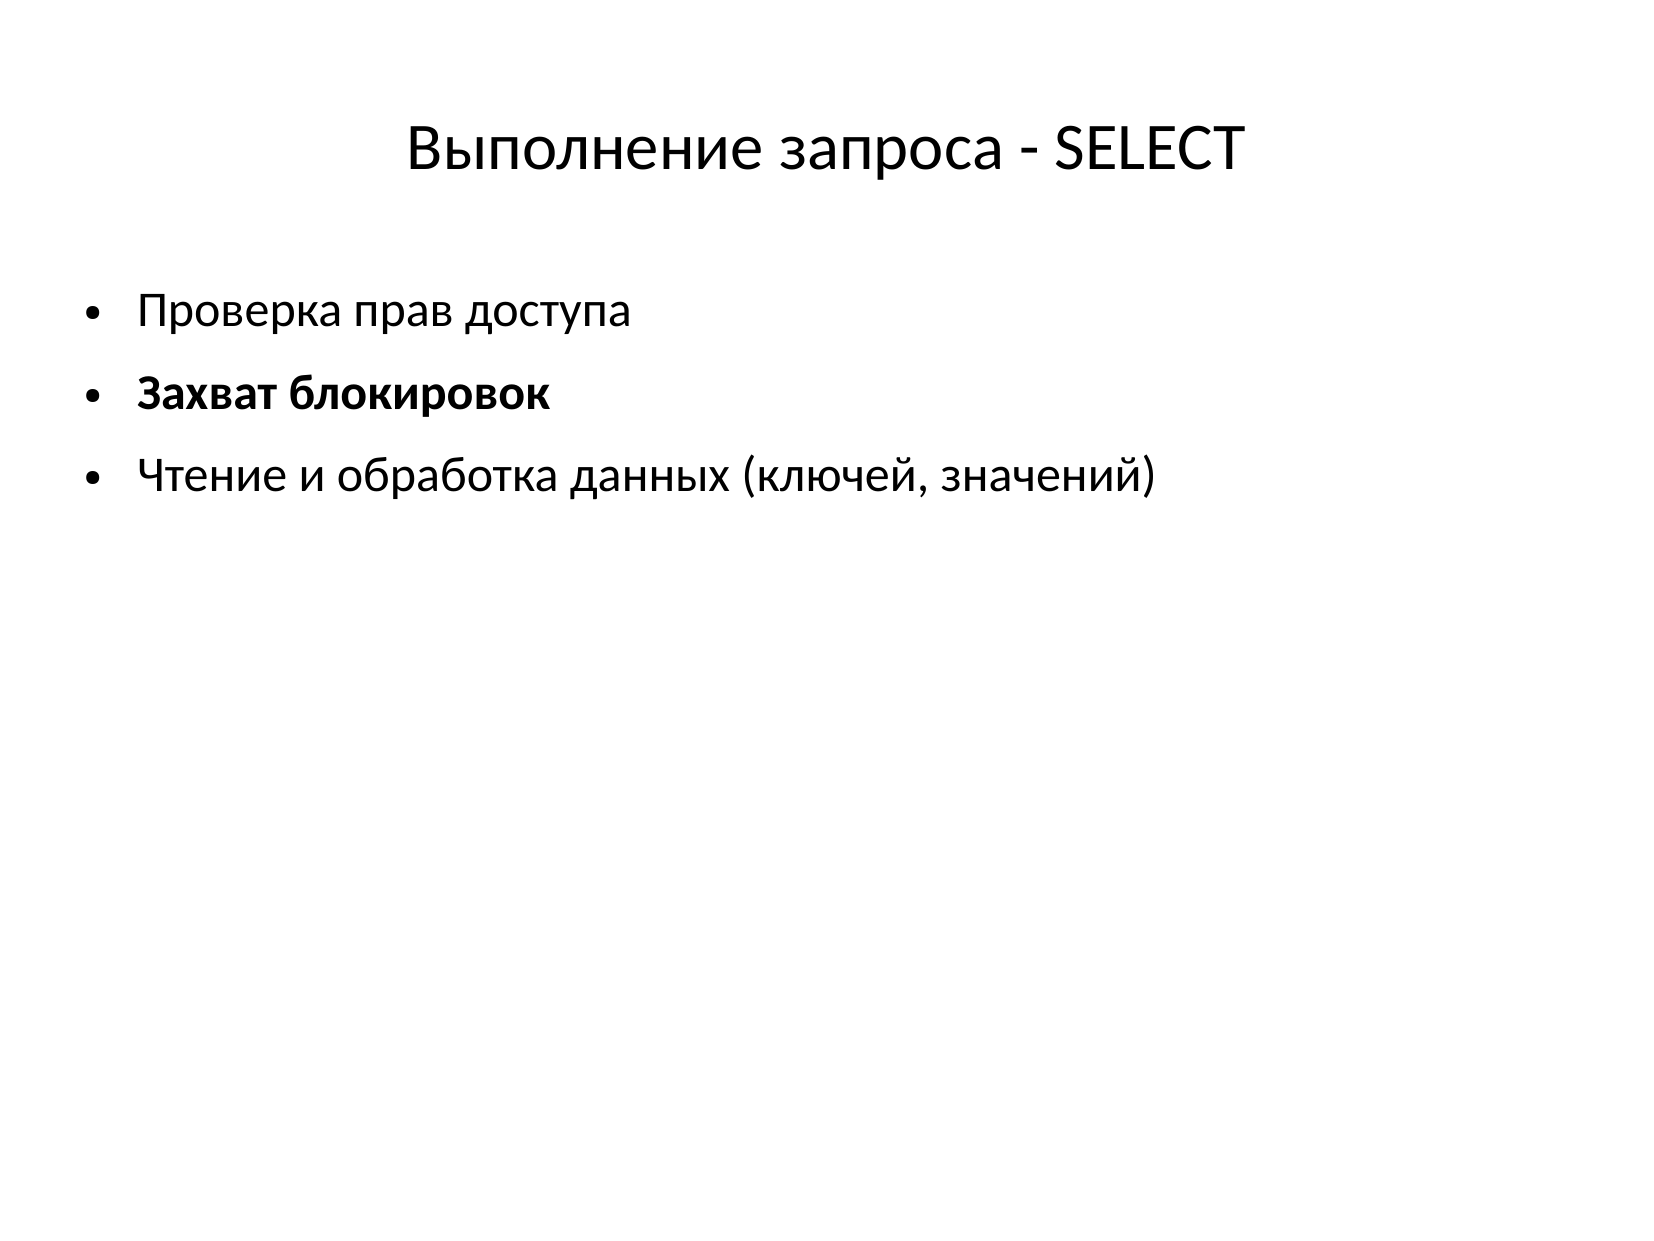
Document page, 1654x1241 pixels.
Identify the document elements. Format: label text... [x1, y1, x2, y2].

list Проверка прав доступа Захват блокировок Чтение и обработка данных (ключей, значений) [66, 289, 1555, 1108]
title Выполнение запроса - SELECT [82, 49, 1571, 257]
